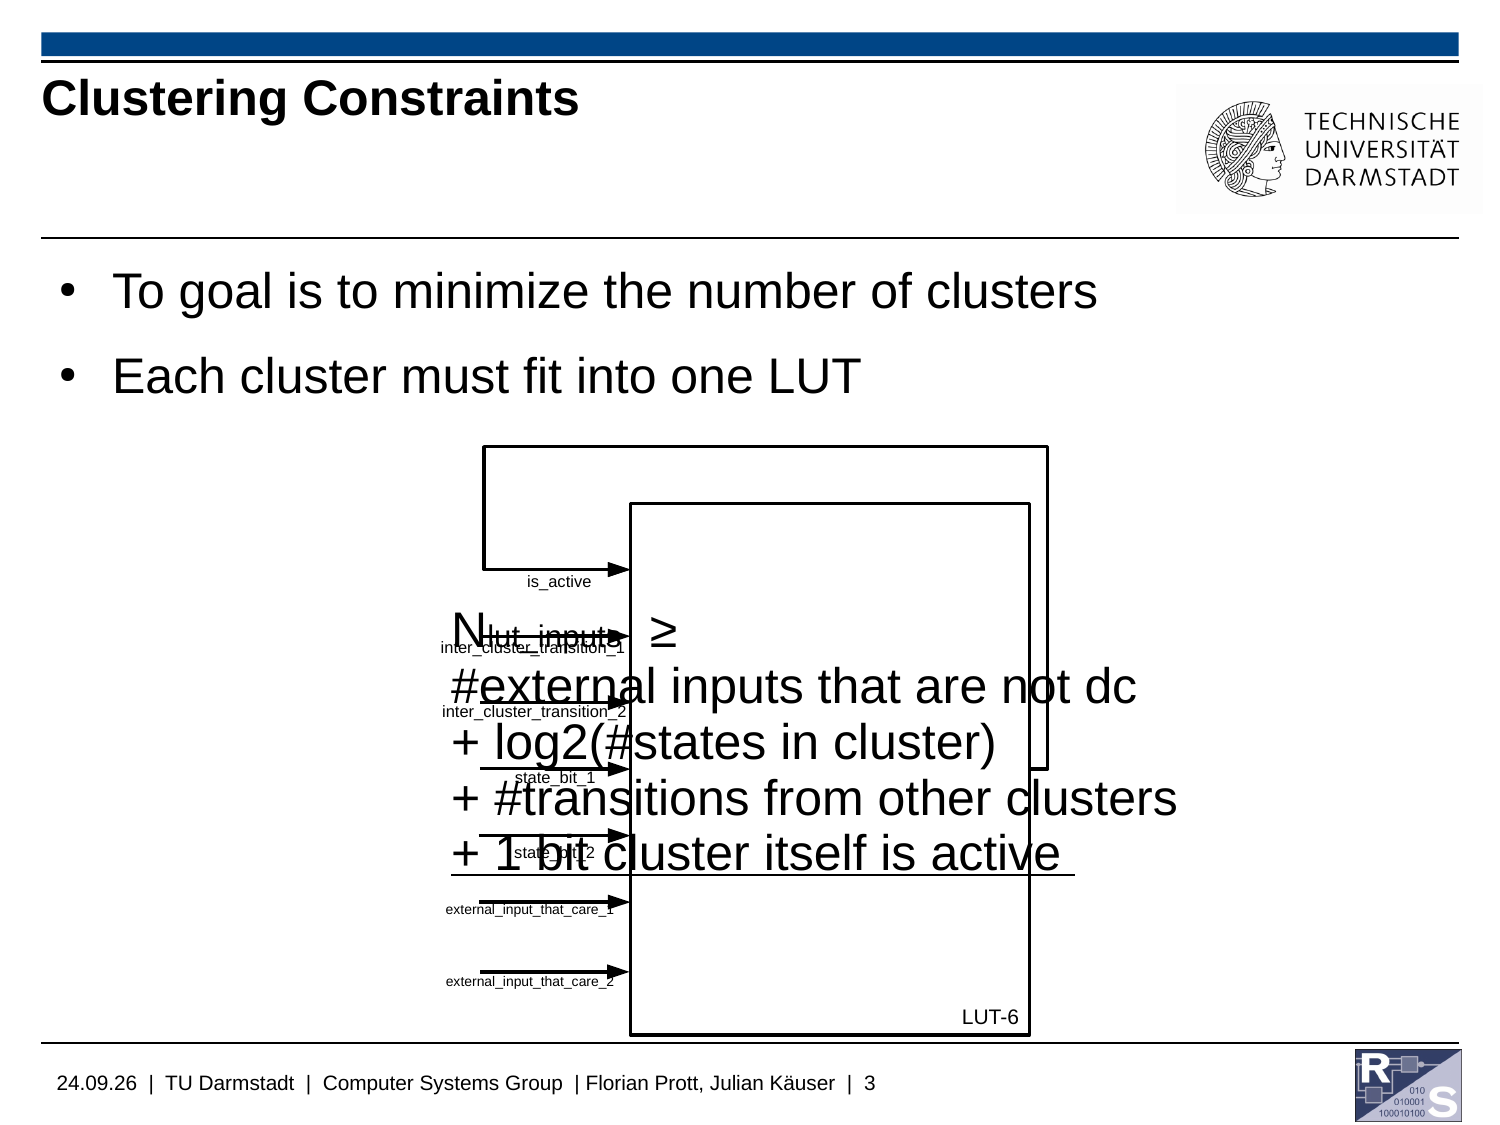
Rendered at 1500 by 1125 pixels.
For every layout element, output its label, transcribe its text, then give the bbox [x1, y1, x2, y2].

picture [400, 969, 1100, 1125]
picture [1355, 1049, 1462, 1122]
title Clustering Constraints [41, 22, 1131, 174]
picture [400, 353, 1100, 595]
list To goal is to minimize the number of clusters Each cluster must fit into one LUT [41, 263, 1455, 1032]
text_box Nlut_inputs ≥ #external inputs that are not dc + log2(#states in cluster) + #transitions from other clusters + 1 bit cluster itself is active [365, 595, 1194, 969]
